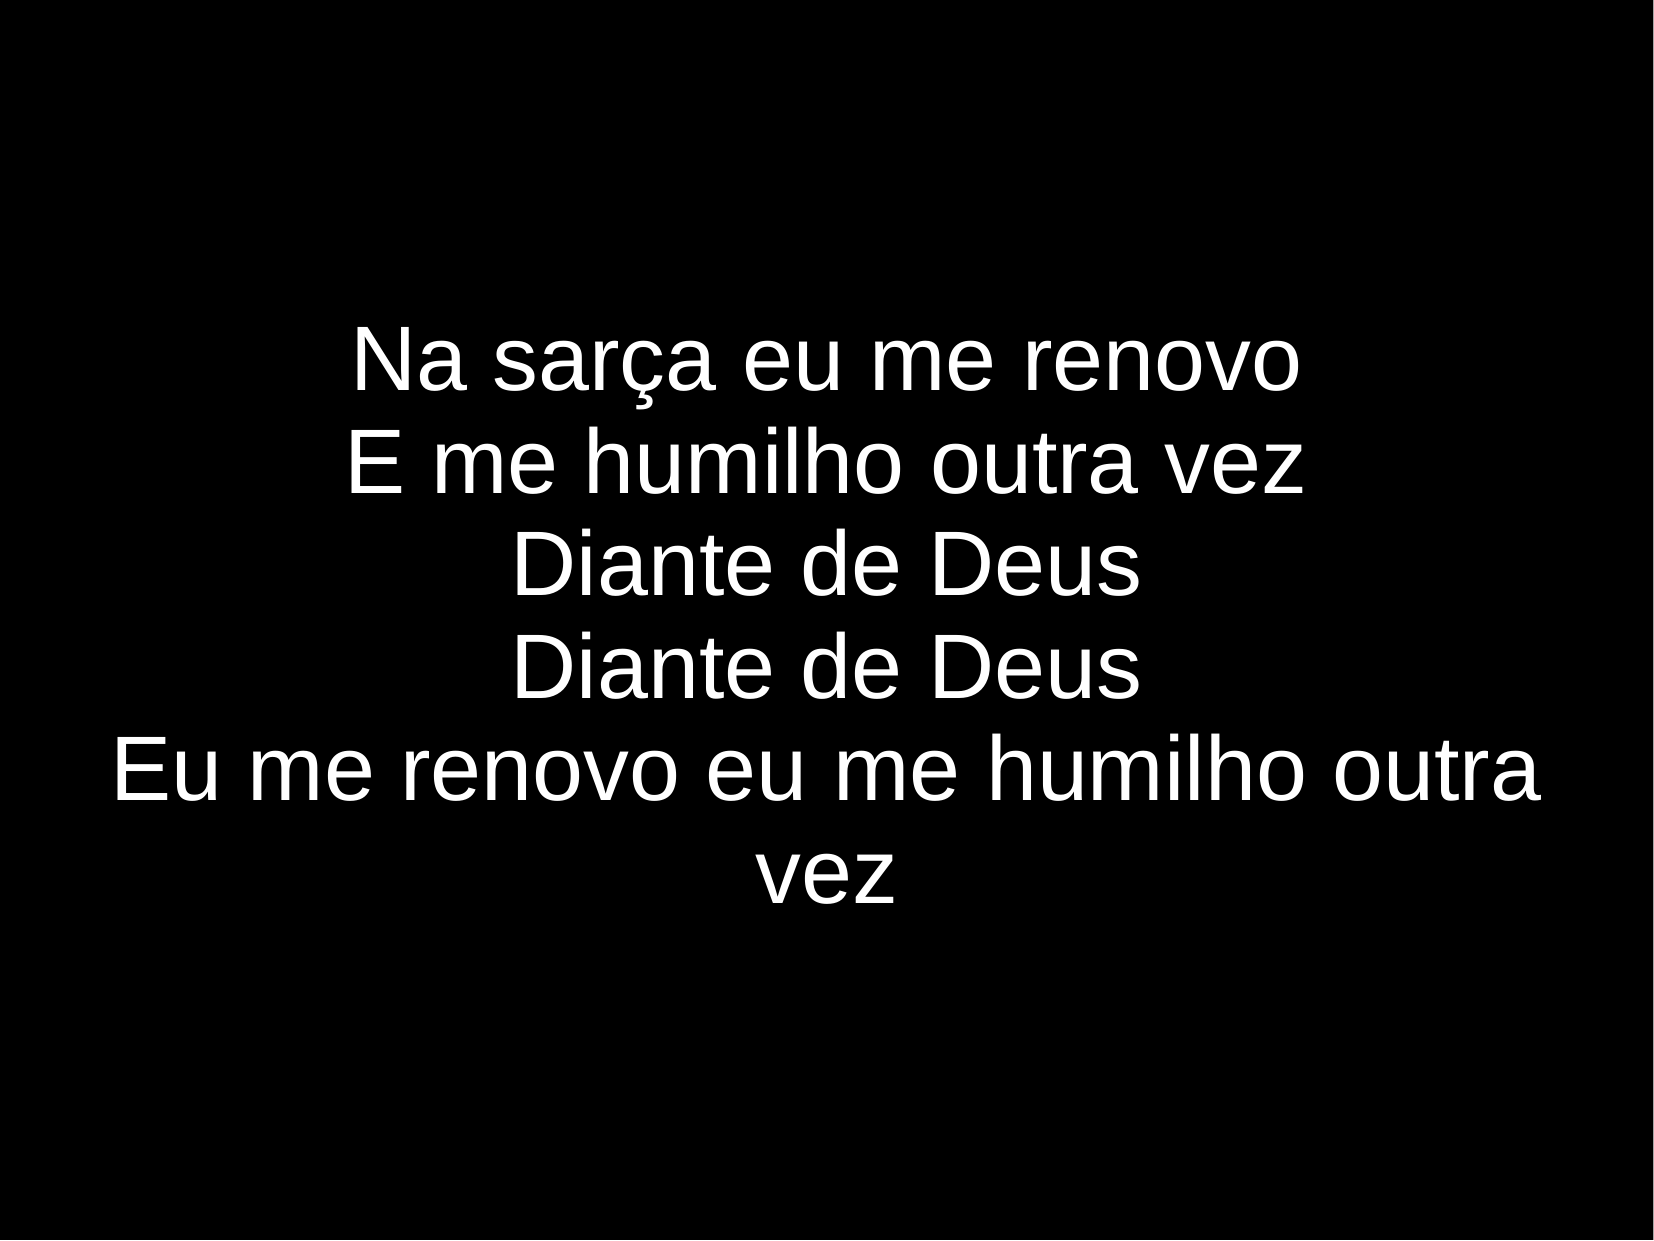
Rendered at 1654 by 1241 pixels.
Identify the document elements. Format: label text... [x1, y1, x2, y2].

subtitle Na sarça eu me renovo E me humilho outra vez Diante de Deus Diante de Deus Eu me renovo eu me humilho outra vez [82, 49, 1571, 1182]
